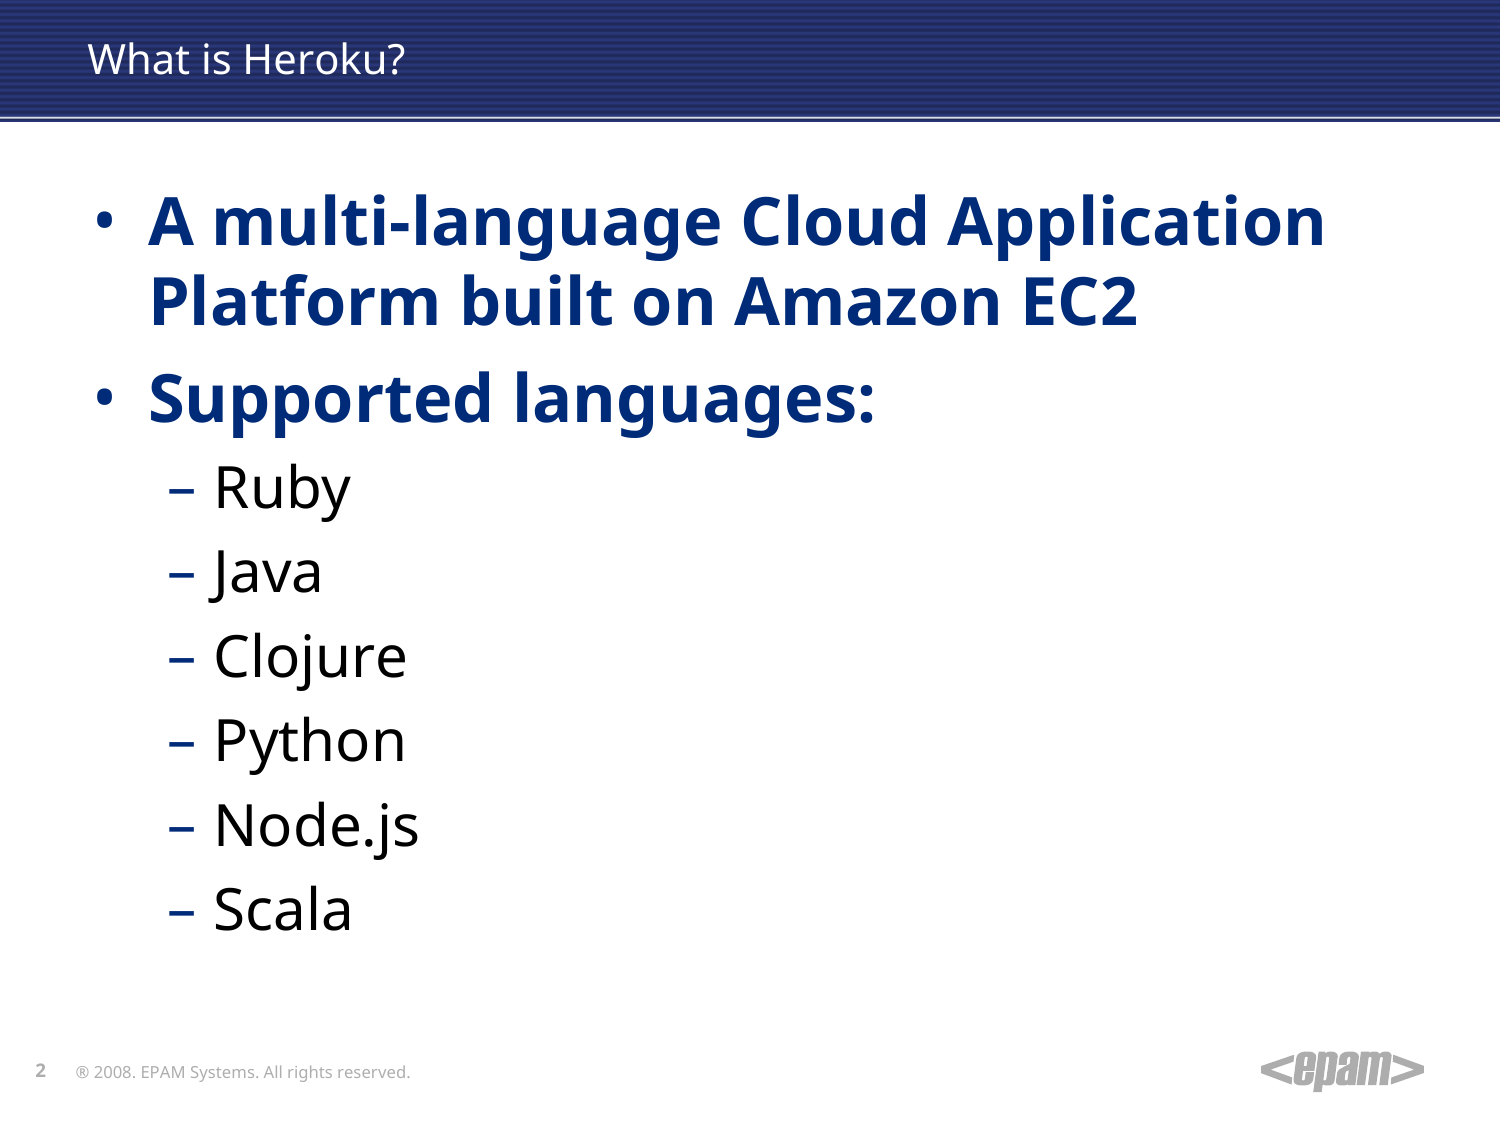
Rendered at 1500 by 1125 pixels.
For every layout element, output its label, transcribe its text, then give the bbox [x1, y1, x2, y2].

text_box What is Heroku? [72, 25, 1423, 91]
text_box <szám> [12, 1054, 70, 1090]
text_box A multi-language Cloud Application Platform built on Amazon EC2 Supported languages: Ruby Java Clojure Python Node.js Scala [77, 171, 1426, 1014]
